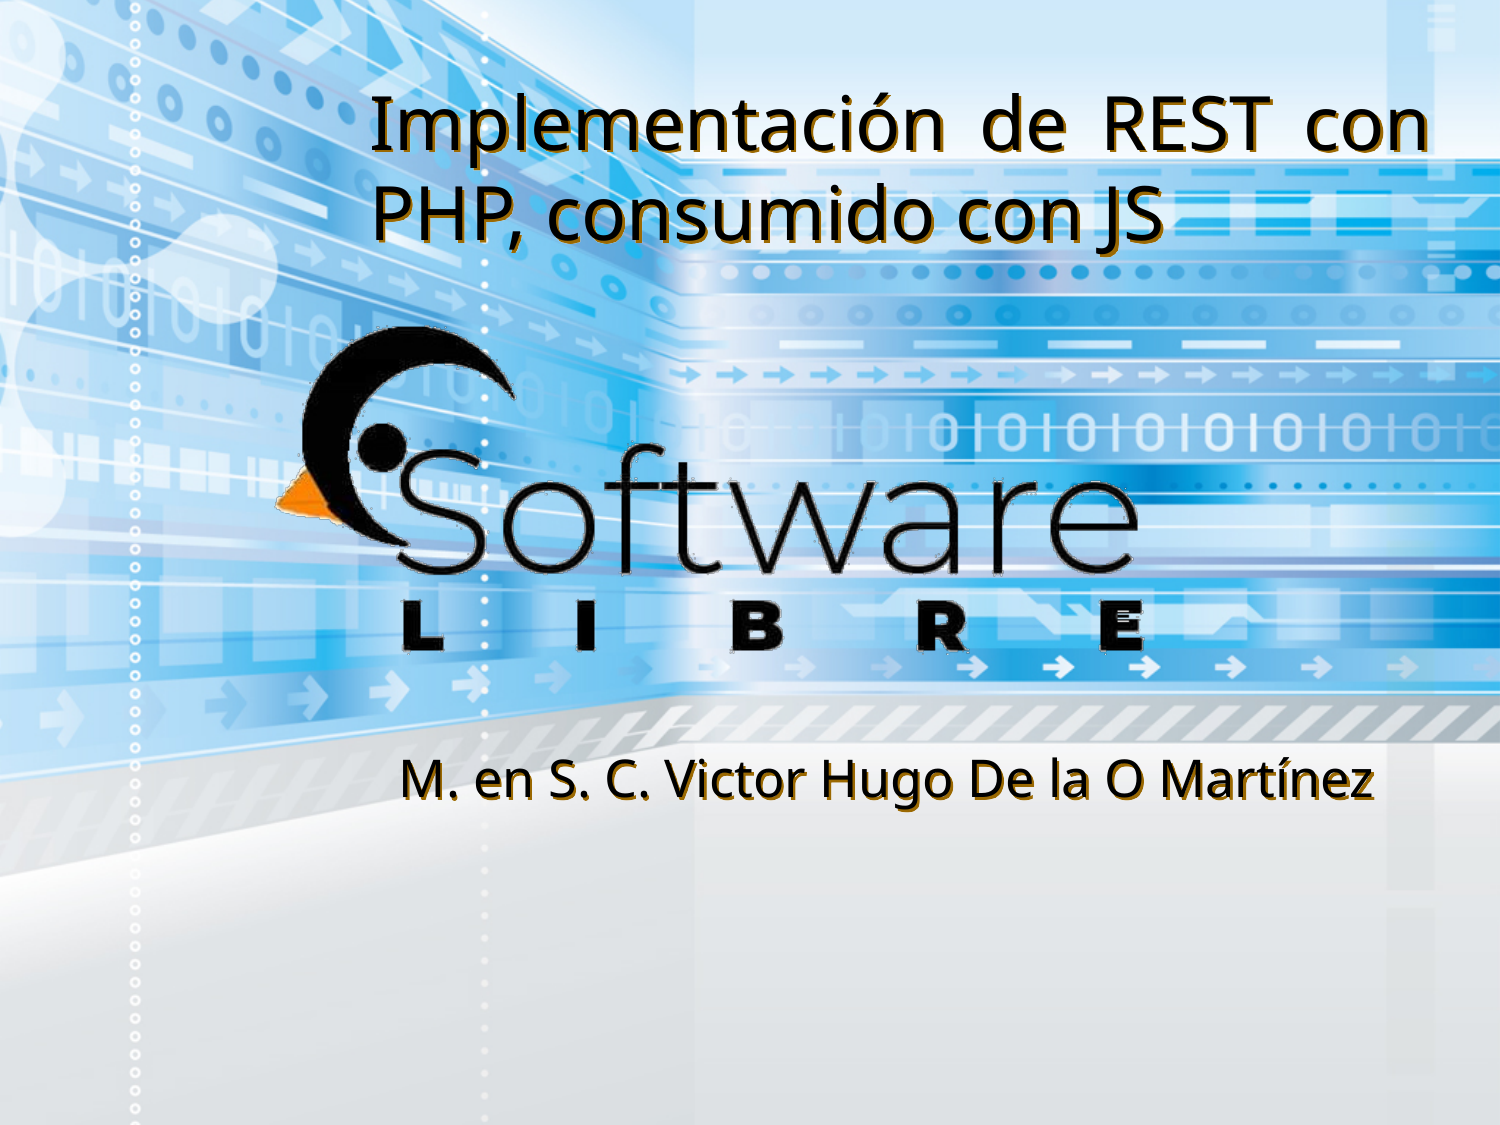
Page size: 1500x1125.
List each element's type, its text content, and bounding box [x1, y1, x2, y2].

title Implementación de REST con PHP, consumido con JS [354, 35, 1447, 296]
subtitle M. en S. C. Victor Hugo De la O Martínez [383, 738, 1477, 833]
picture [0, 0, 1500, 1125]
